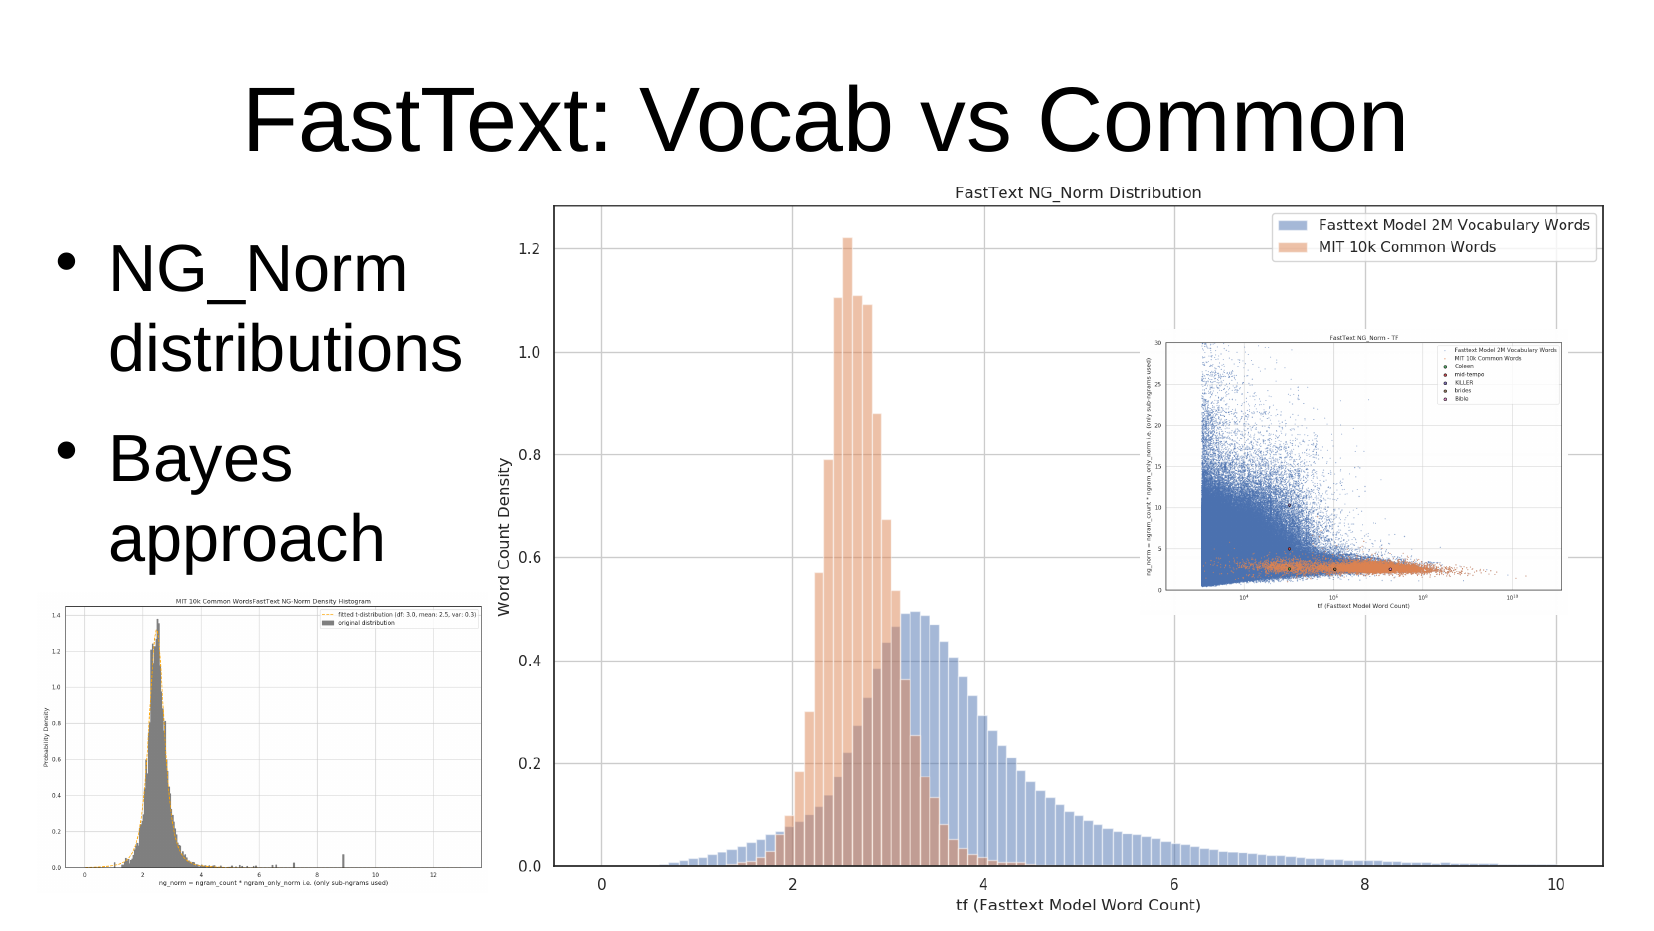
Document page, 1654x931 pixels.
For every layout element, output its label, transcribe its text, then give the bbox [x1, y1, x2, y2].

text_box FastText: Vocab vs Common [82, 37, 1571, 193]
picture [37, 169, 1620, 929]
text_box NG_Norm distributions Bayes approach [37, 225, 480, 592]
